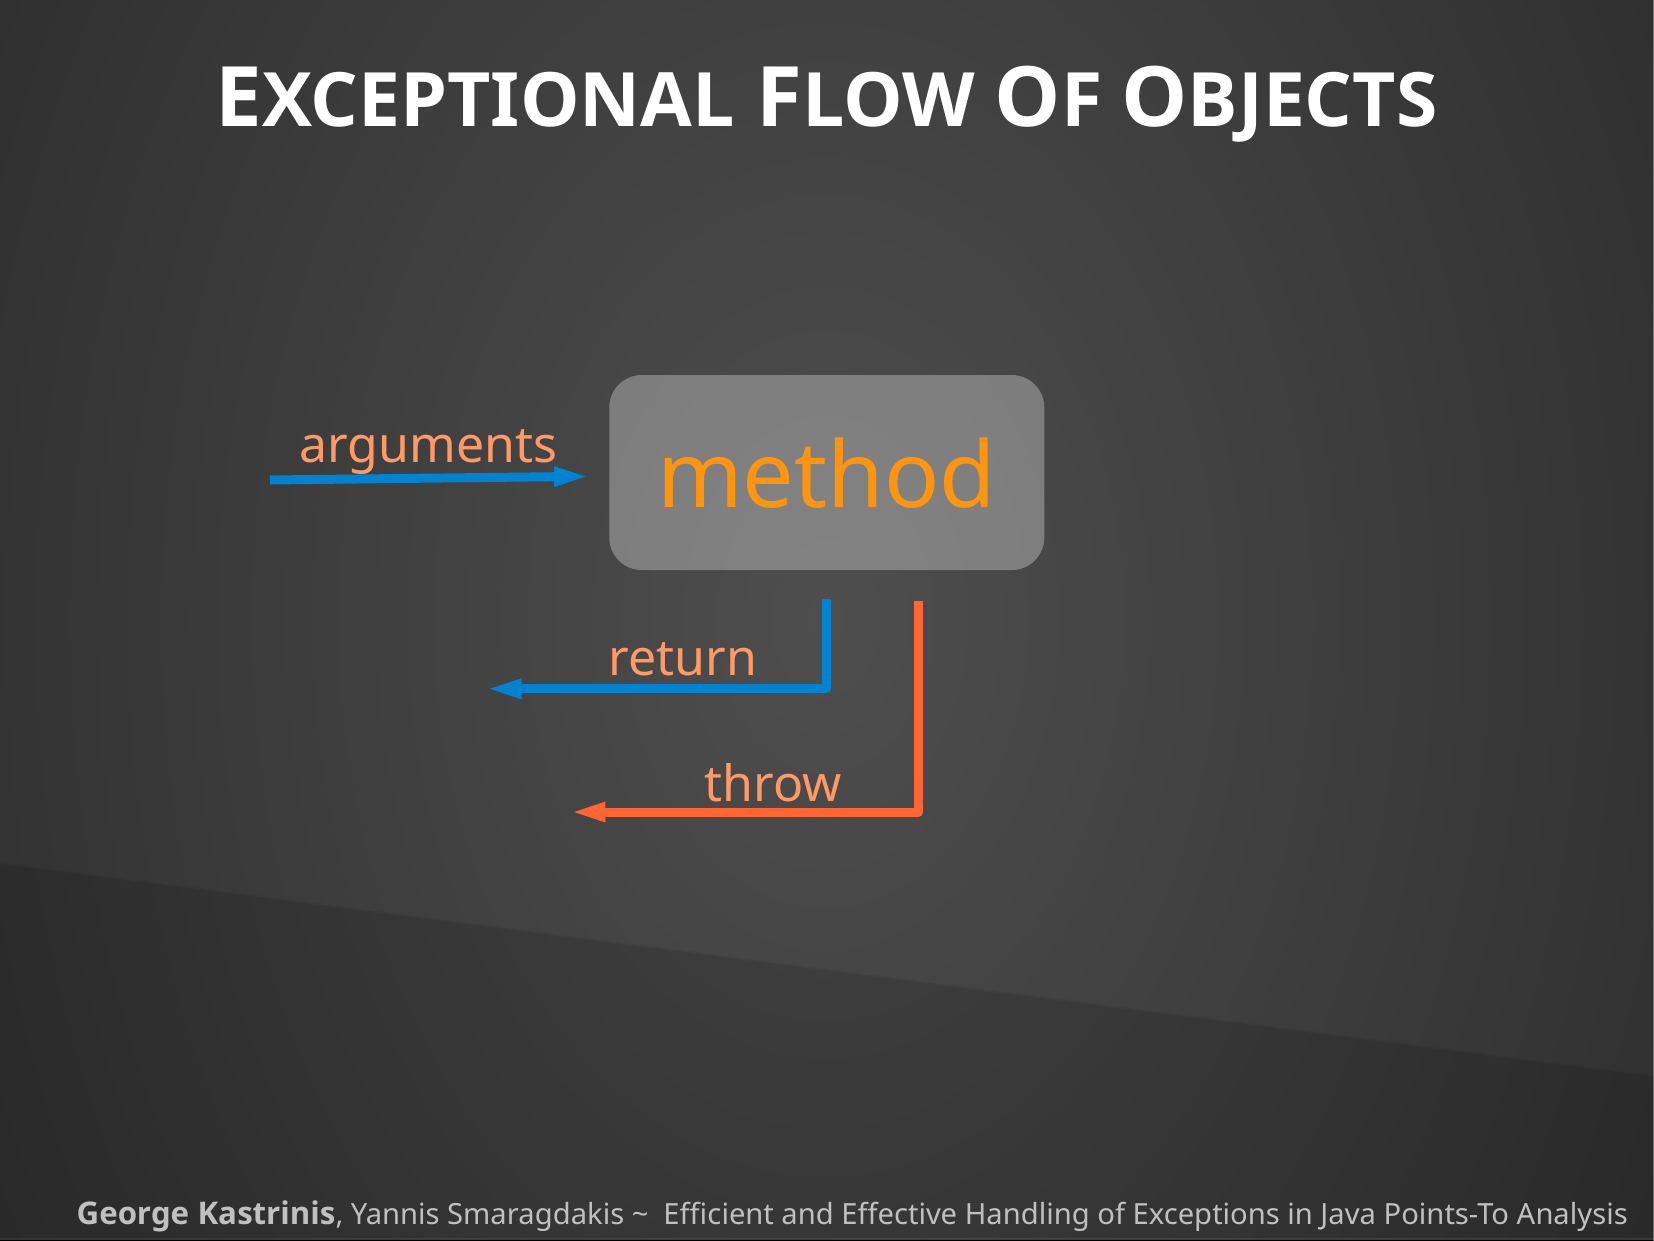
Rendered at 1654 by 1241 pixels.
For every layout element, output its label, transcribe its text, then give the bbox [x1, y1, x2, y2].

text_box arguments [285, 401, 560, 473]
text_box method [609, 375, 1045, 571]
text_box EXCEPTIONAL FLOW OF OBJECTS [182, 30, 1471, 139]
text_box return [593, 614, 768, 686]
picture [0, 0, 1654, 1241]
text_box throw [690, 740, 855, 812]
